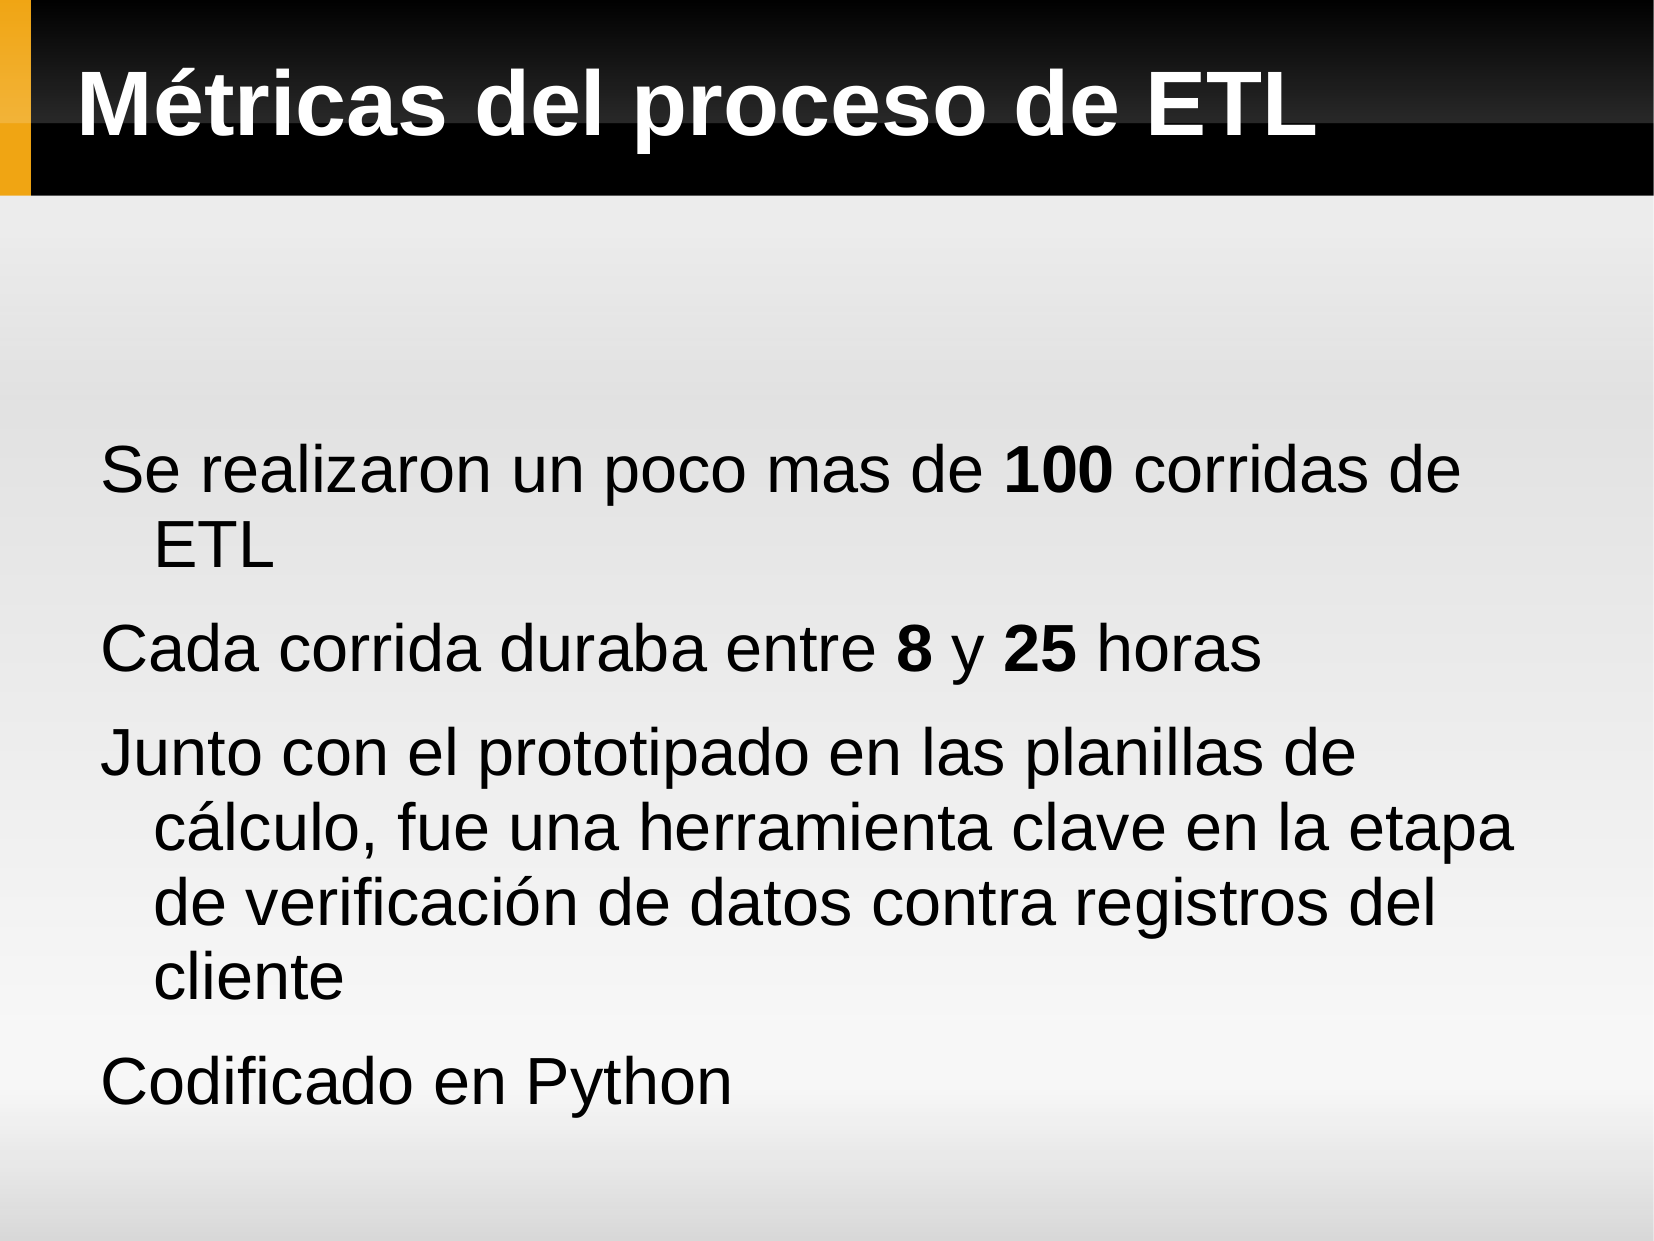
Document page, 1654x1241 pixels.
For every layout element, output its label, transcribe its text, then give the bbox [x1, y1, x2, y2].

picture [0, 0, 1654, 1241]
list Se realizaron un poco mas de 100 corridas de ETL Cada corrida duraba entre 8 y 25 horas Junto con el prototipado en las planillas de cálculo, fue una herramienta clave en la etapa de verificación de datos contra registros del cliente Codificado en Python [82, 431, 1571, 1241]
title Métricas del proceso de ETL [76, 0, 1565, 208]
